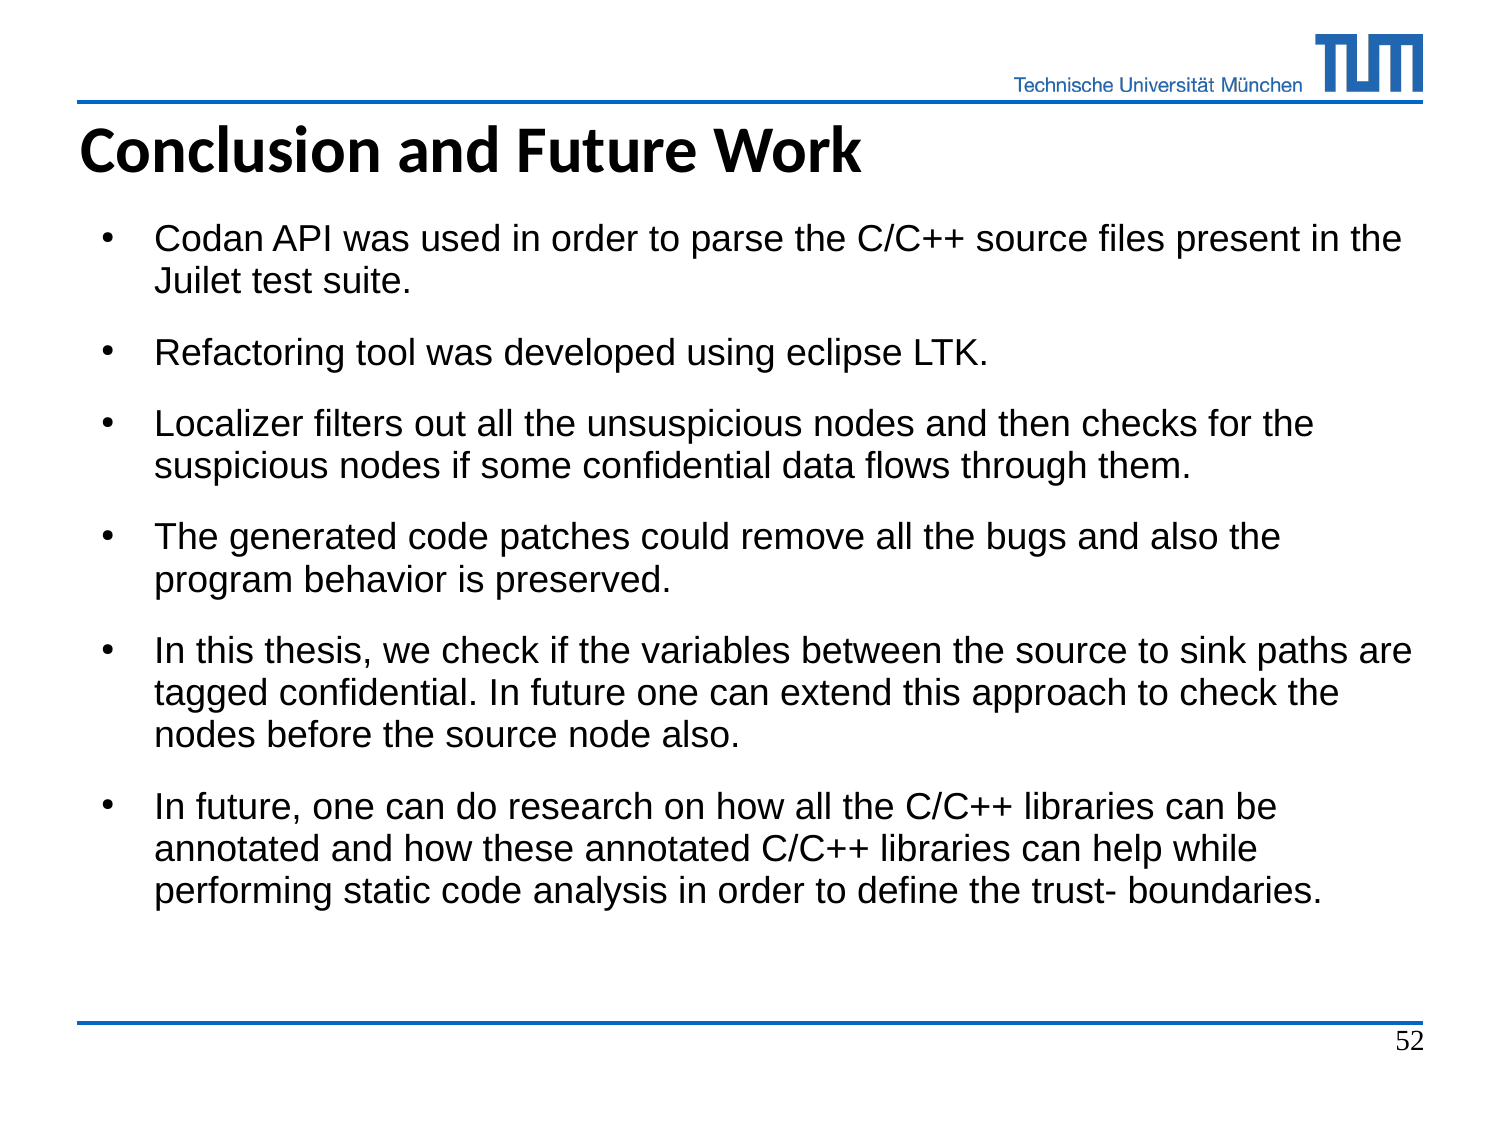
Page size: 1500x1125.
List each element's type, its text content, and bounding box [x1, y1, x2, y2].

title Conclusion and Future Work [80, 112, 1419, 200]
list Codan API was used in order to parse the C/C++ source files present in the Juilet test suite. Refactoring tool was developed using eclipse LTK. Localizer filters out all the unsuspicious nodes and then checks for the suspicious nodes if some confidential data flows through them. The generated code patches could remove all the bugs and also the program behavior is preserved. In this thesis, we check if the variables between the source to sink paths are tagged confidential. In future one can extend this approach to check the nodes before the source node also. In future, one can do research on how all the C/C++ libraries can be annotated and how these annotated C/C++ libraries can help while performing static code analysis in order to define the trust- boundaries. [83, 217, 1420, 1002]
picture [1014, 34, 1423, 92]
